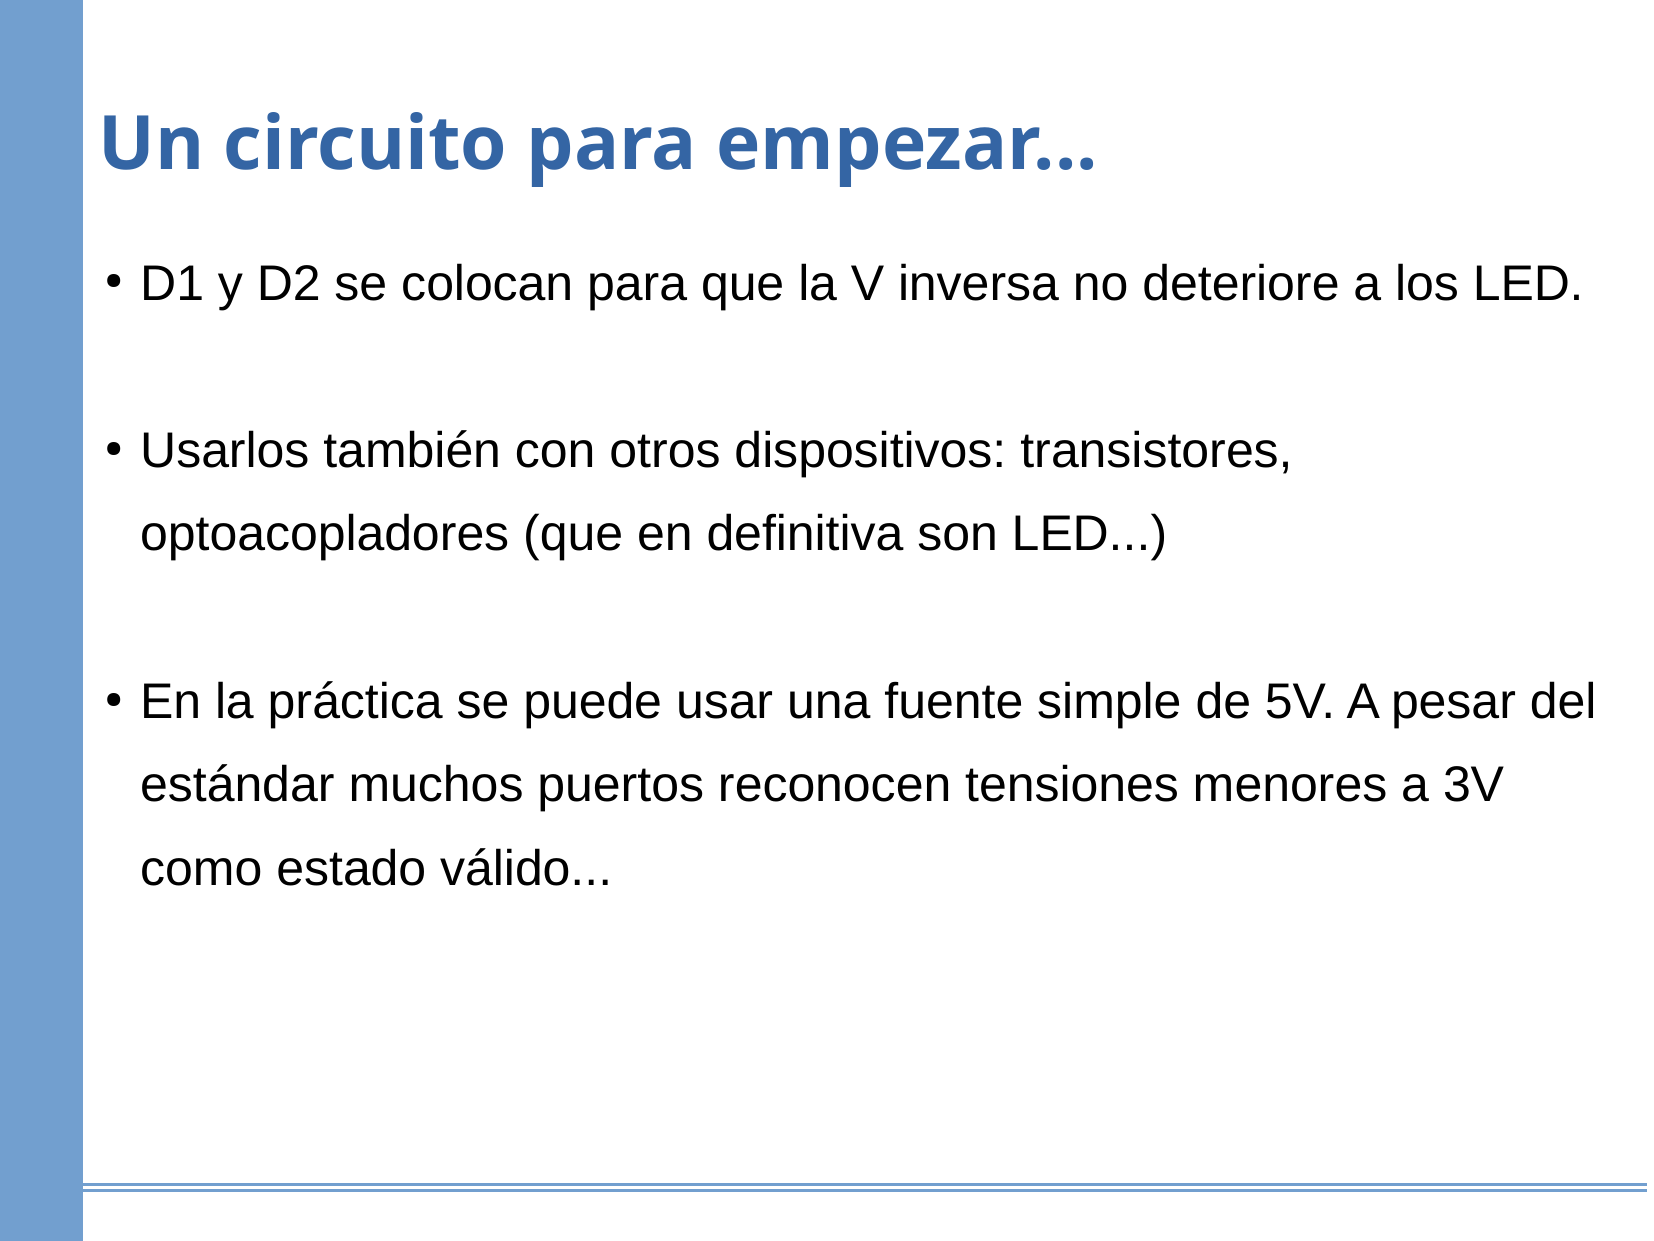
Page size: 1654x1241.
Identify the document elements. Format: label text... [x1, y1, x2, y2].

text_box Un circuito para empezar... [83, 30, 1641, 133]
text_box D1 y D2 se colocan para que la V inversa no deteriore a los LED. Usarlos también con otros dispositivos: transistores, optoacopladores (que en definitiva son LED...) En la práctica se puede usar una fuente simple de 5V. A pesar del estándar muchos puertos reconocen tensiones menores a 3V como estado válido... [90, 219, 1621, 882]
